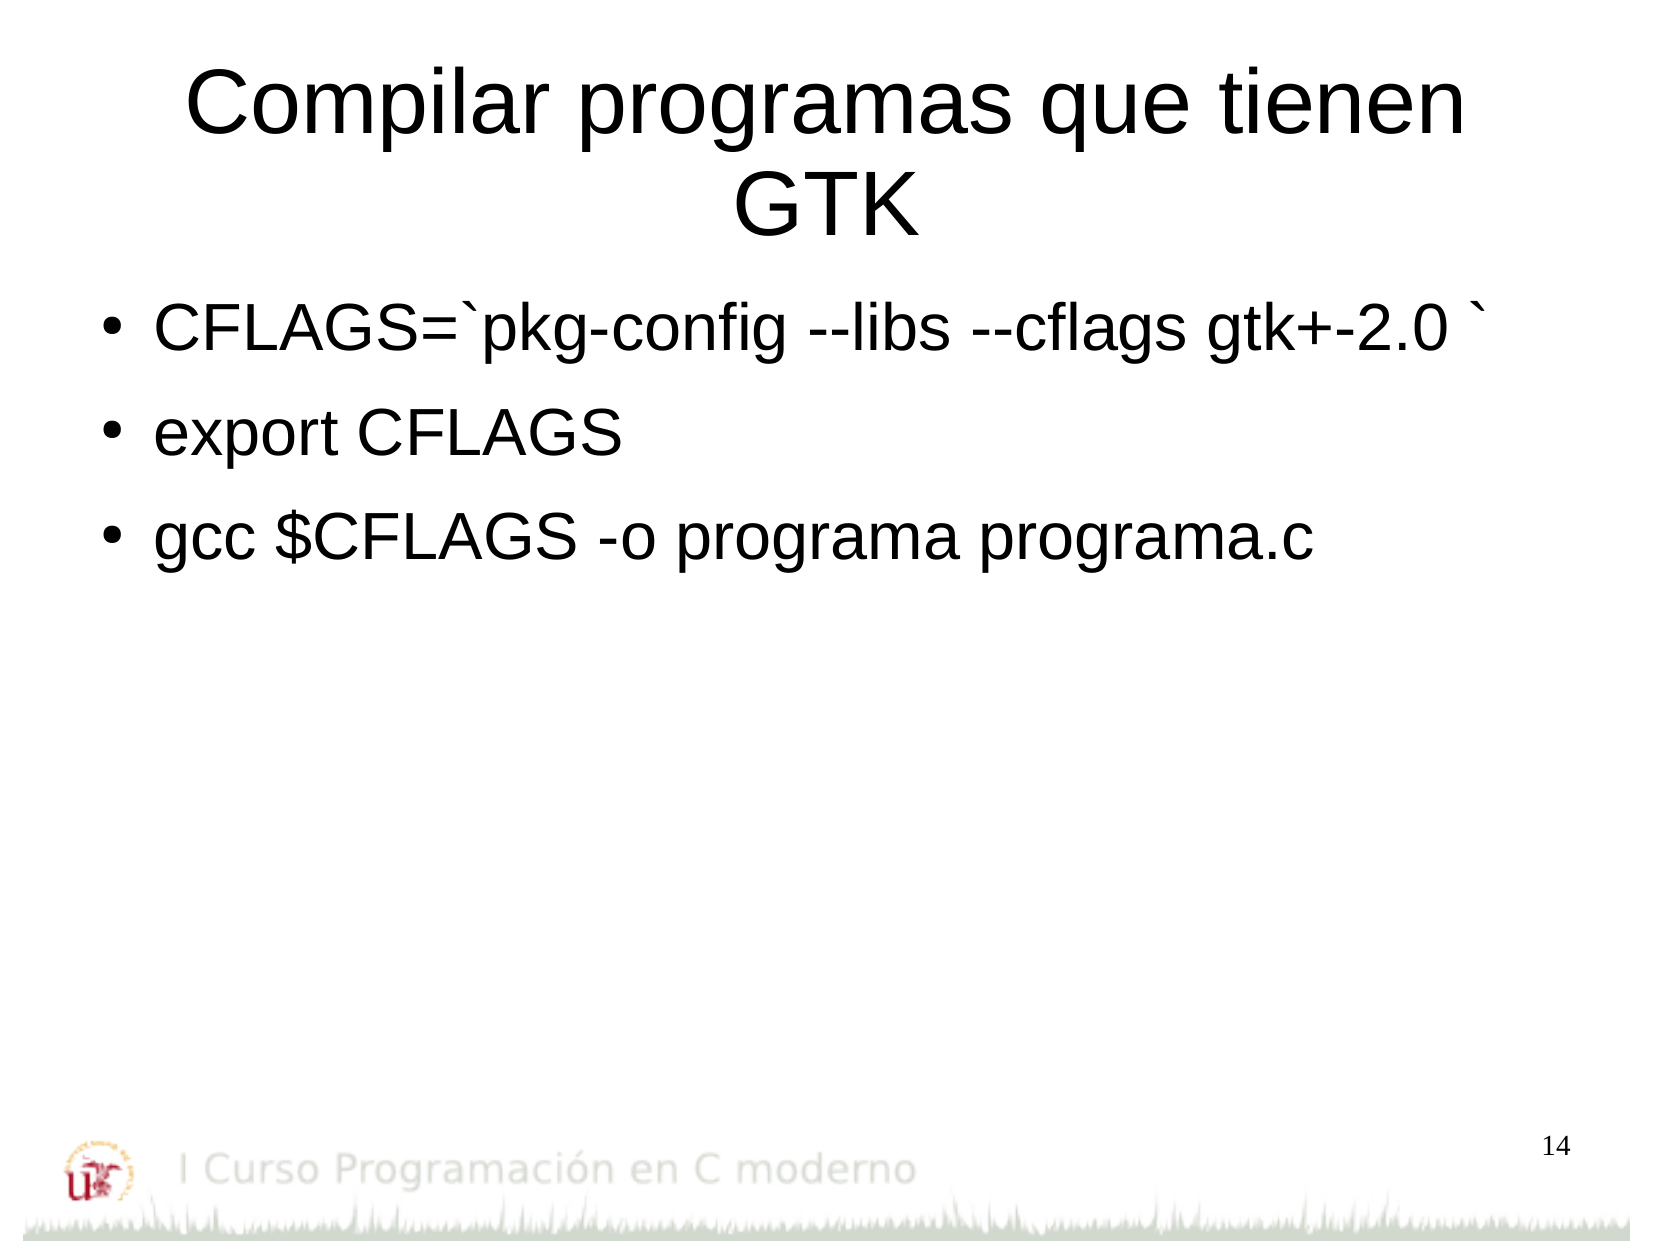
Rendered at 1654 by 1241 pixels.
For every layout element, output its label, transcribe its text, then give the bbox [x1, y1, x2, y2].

picture [23, 1136, 1630, 1241]
title Compilar programas que tienen GTK [82, 49, 1571, 257]
list CFLAGS=`pkg-config --libs --cflags gtk+-2.0 ` export CFLAGS gcc $CFLAGS -o programa programa.c [82, 290, 1538, 1010]
